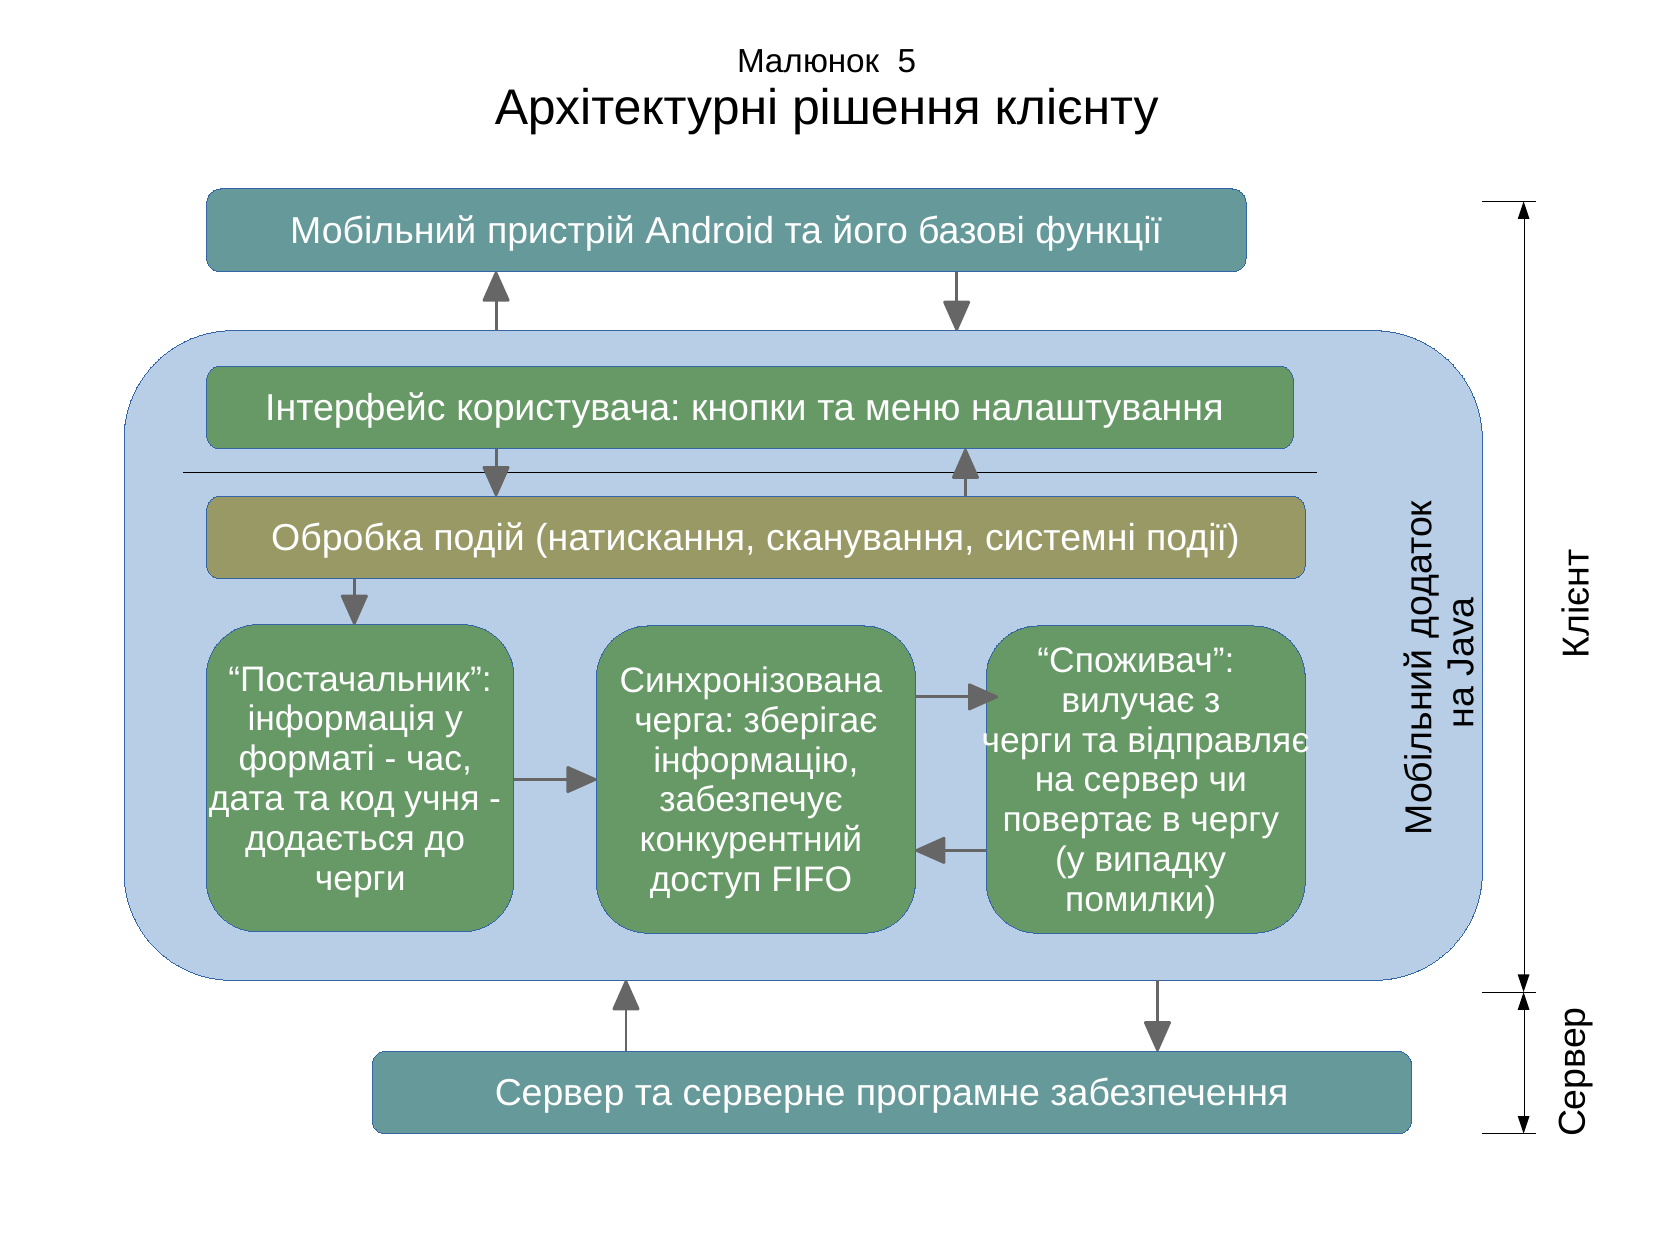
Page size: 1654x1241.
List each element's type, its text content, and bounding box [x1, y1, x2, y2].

text_box “Споживач”: вилучає з черги та відправляє на сервер чи повертає в чергу (у випадку помилки) [986, 625, 1306, 934]
text_box Обробка подій (натискання, сканування, системні події) [206, 496, 1306, 579]
text_box Клієнт [1547, 496, 1605, 674]
text_box “Постачальник”: інформація у форматі - час, дата та код учня - додається до черги [206, 624, 514, 932]
title Малюнок 5 Архітектурні рішення клієнту [82, 23, 1571, 154]
text_box Синхронізована черга: зберігає інформацію, забезпечує конкурентний доступ FIFO [596, 625, 916, 934]
text_box Мобільний додаток на Java [1390, 448, 1489, 851]
text_box Сервер [1543, 974, 1601, 1152]
text_box Інтерфейс користувача: кнопки та меню налаштування [206, 366, 1294, 449]
text_box [124, 330, 1483, 981]
text_box Сервер та серверне програмне забезпечення [372, 1051, 1412, 1134]
text_box Мобільний пристрій Android та його базові функції [206, 188, 1247, 272]
